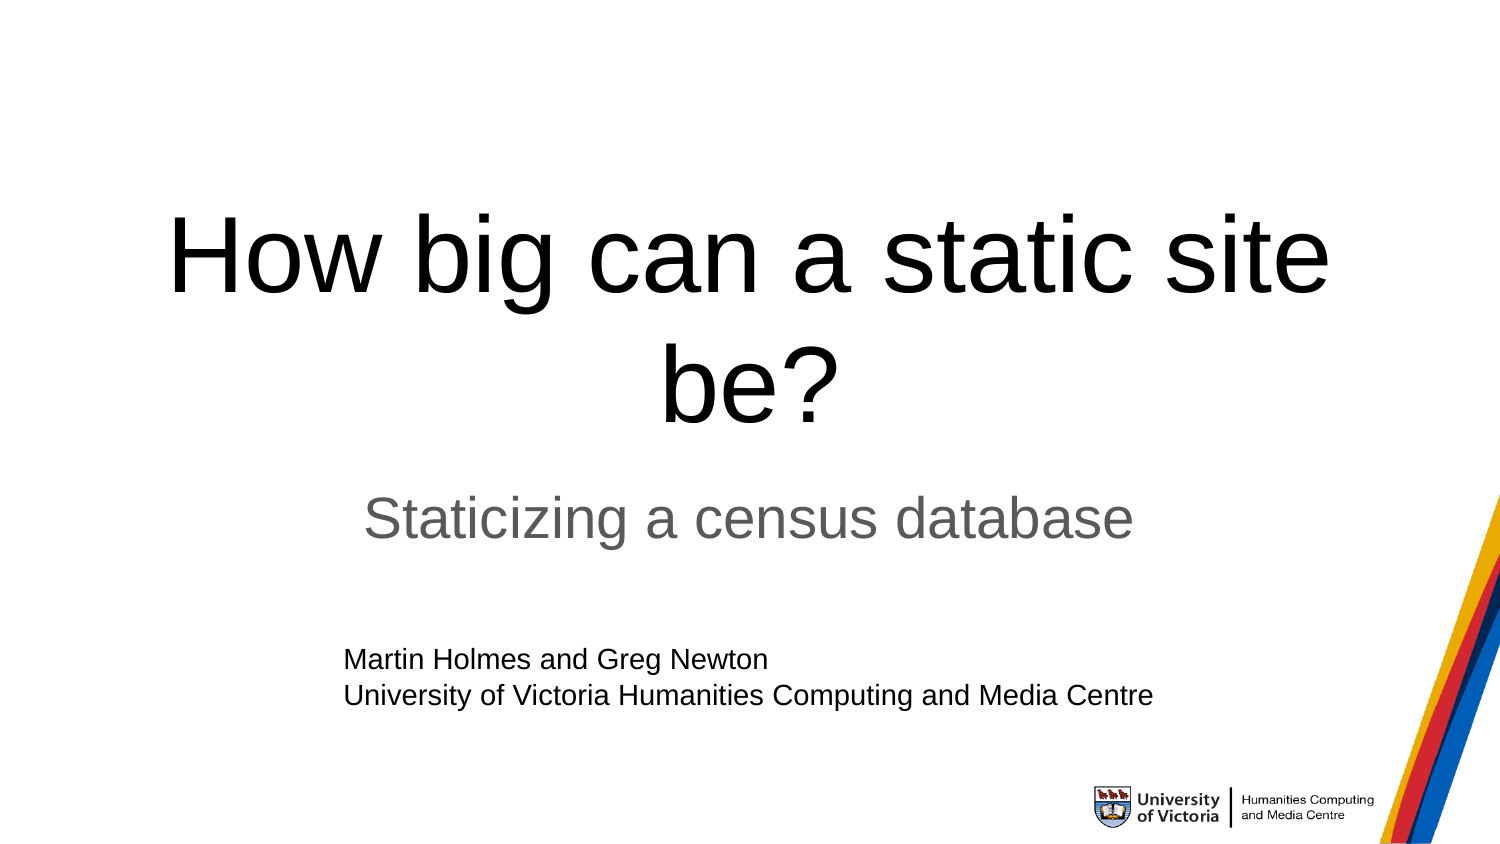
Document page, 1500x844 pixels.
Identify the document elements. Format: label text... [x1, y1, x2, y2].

subtitle Staticizing a census database [51, 464, 1449, 595]
title How big can a static site be? [51, 122, 1449, 459]
picture [1094, 483, 1500, 844]
text_box Martin Holmes and Greg Newton University of Victoria Humanities Computing and Media Centre [328, 625, 1172, 726]
